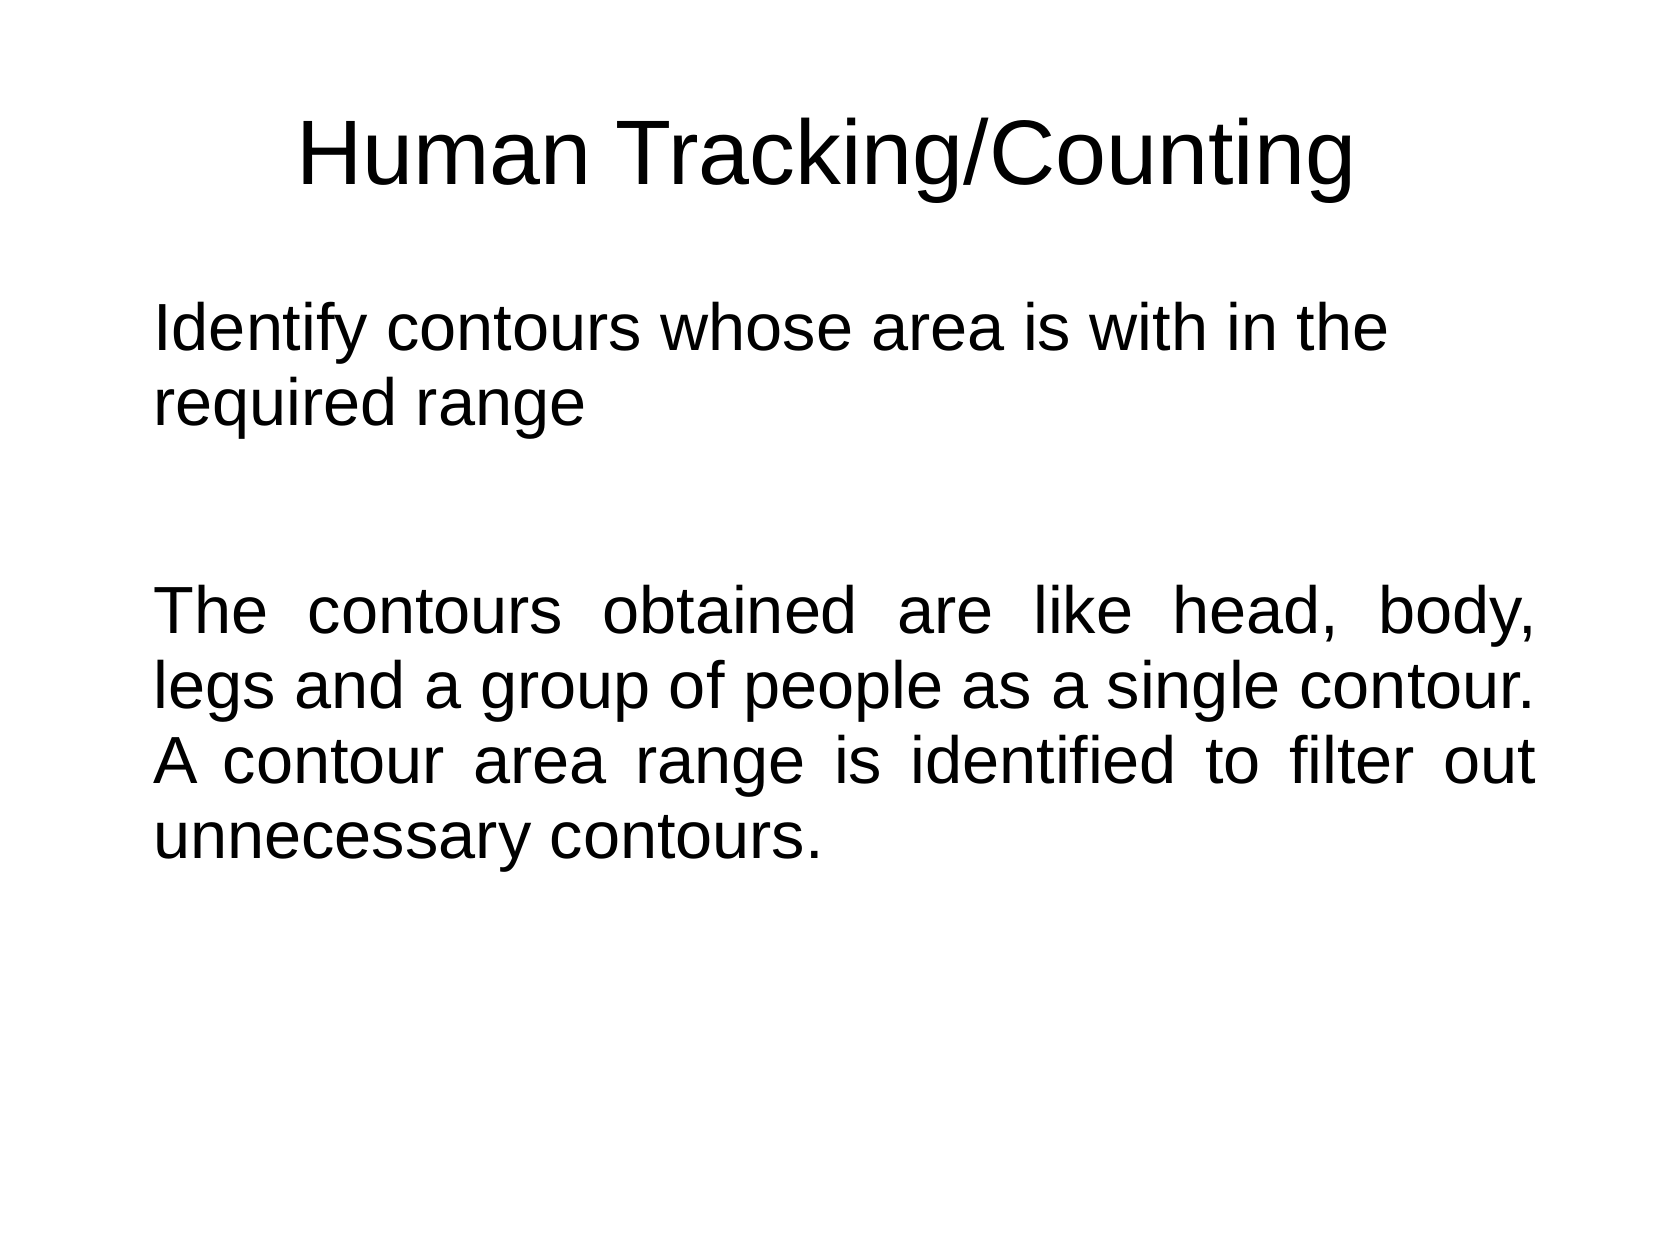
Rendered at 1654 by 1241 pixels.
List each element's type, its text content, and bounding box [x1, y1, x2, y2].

title Human Tracking/Counting [82, 49, 1571, 257]
list Identify contours whose area is with in the required range The contours obtained are like head, body, legs and a group of people as a single contour. A contour area range is identified to filter out unnecessary contours. [82, 290, 1538, 1010]
